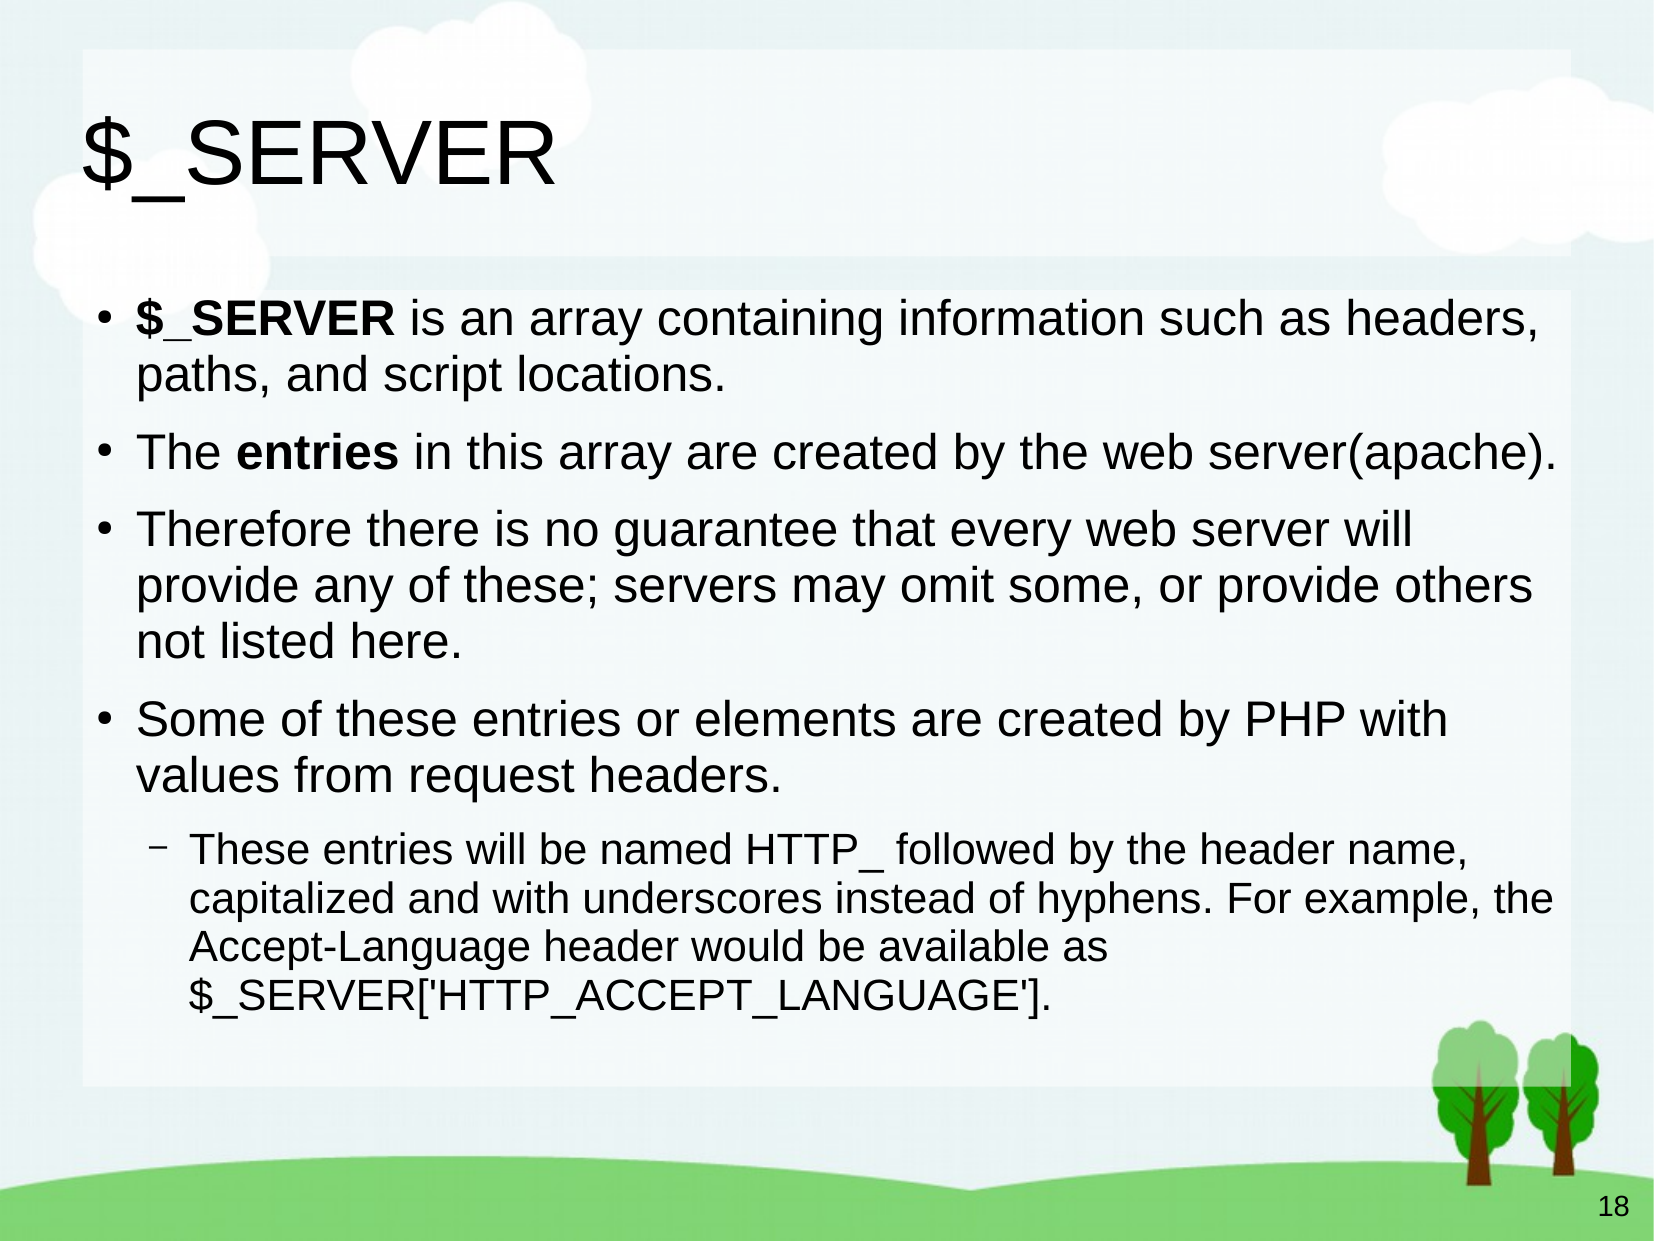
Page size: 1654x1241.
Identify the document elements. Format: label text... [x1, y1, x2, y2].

picture [0, 0, 1654, 1241]
title $_SERVER [82, 49, 1571, 257]
list $_SERVER is an array containing information such as headers, paths, and script locations. The entries in this array are created by the web server(apache). Therefore there is no guarantee that every web server will provide any of these; servers may omit some, or provide others not listed here. Some of these entries or elements are created by PHP with values from request headers. These entries will be named HTTP_ followed by the header name, capitalized and with underscores instead of hyphens. For example, the Accept-Language header would be available as $_SERVER['HTTP_ACCEPT_LANGUAGE']. [82, 290, 1571, 1087]
